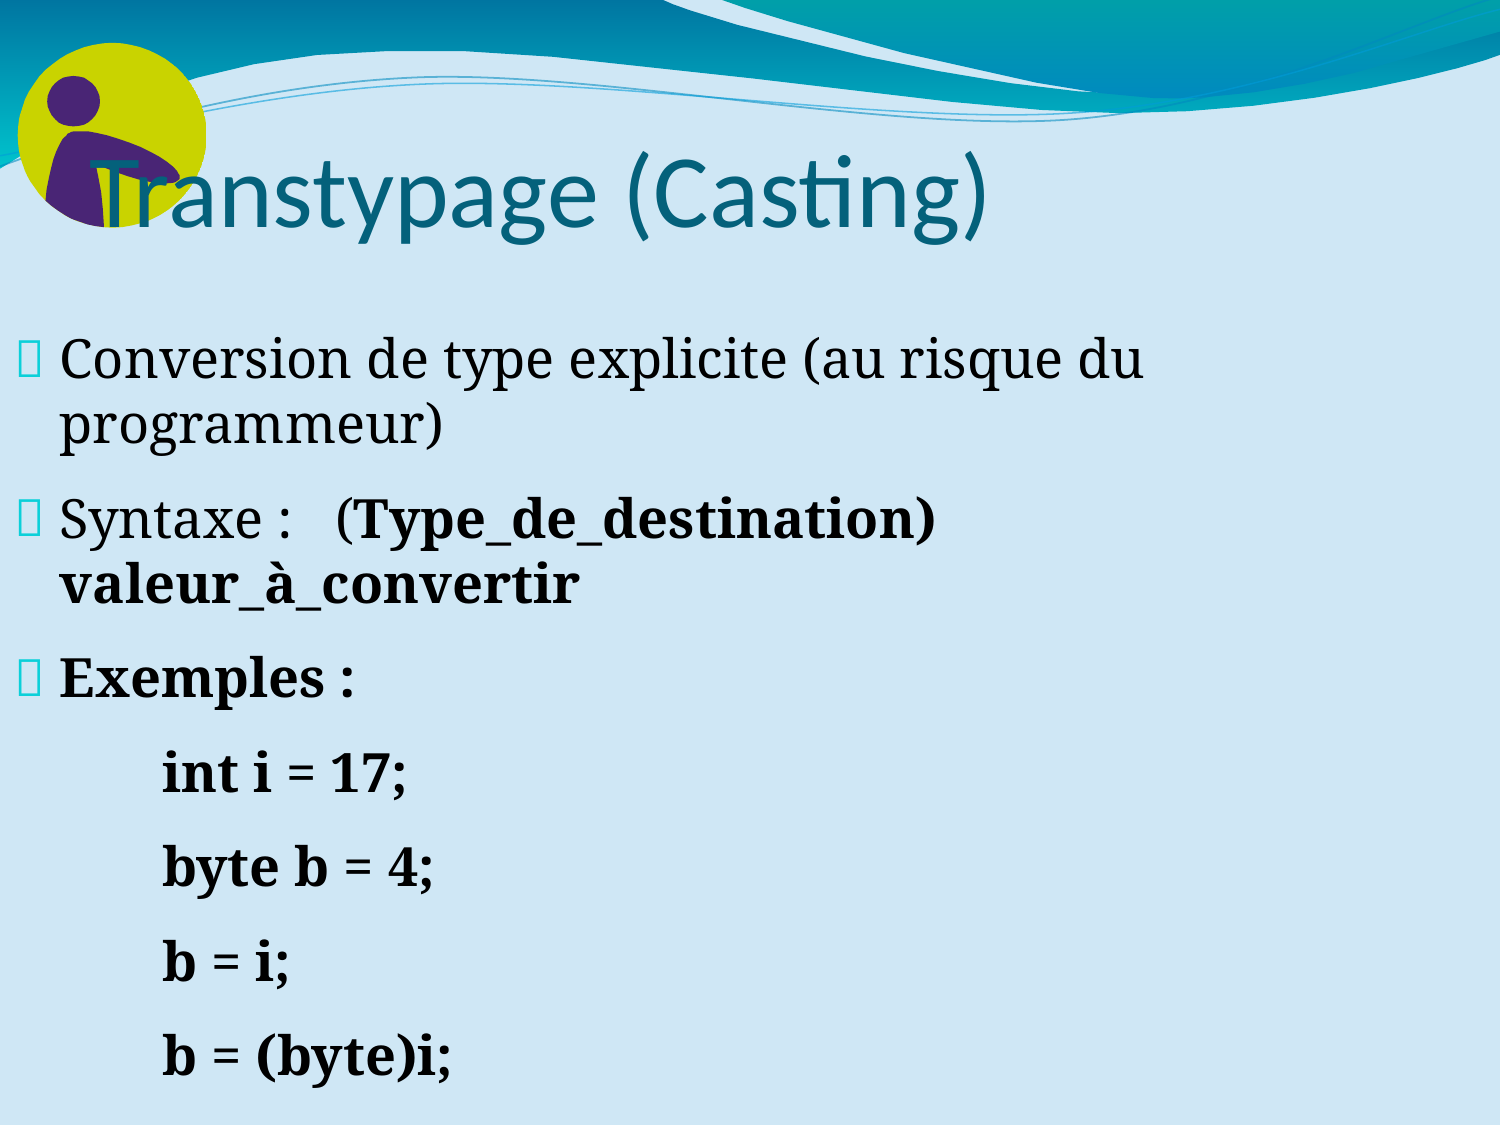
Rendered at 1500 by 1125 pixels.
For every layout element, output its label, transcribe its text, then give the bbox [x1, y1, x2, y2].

title Transtypage (Casting) [75, 115, 1425, 303]
list Conversion de type explicite (au risque du programmeur) Syntaxe : (Type_de_destination) valeur_à_convertir Exemples : int i = 17; byte b = 4; b = i; b = (byte)i; float f = 23.86f; i = (int)f; // valeur tronquée (i==23) [0, 317, 1425, 1038]
